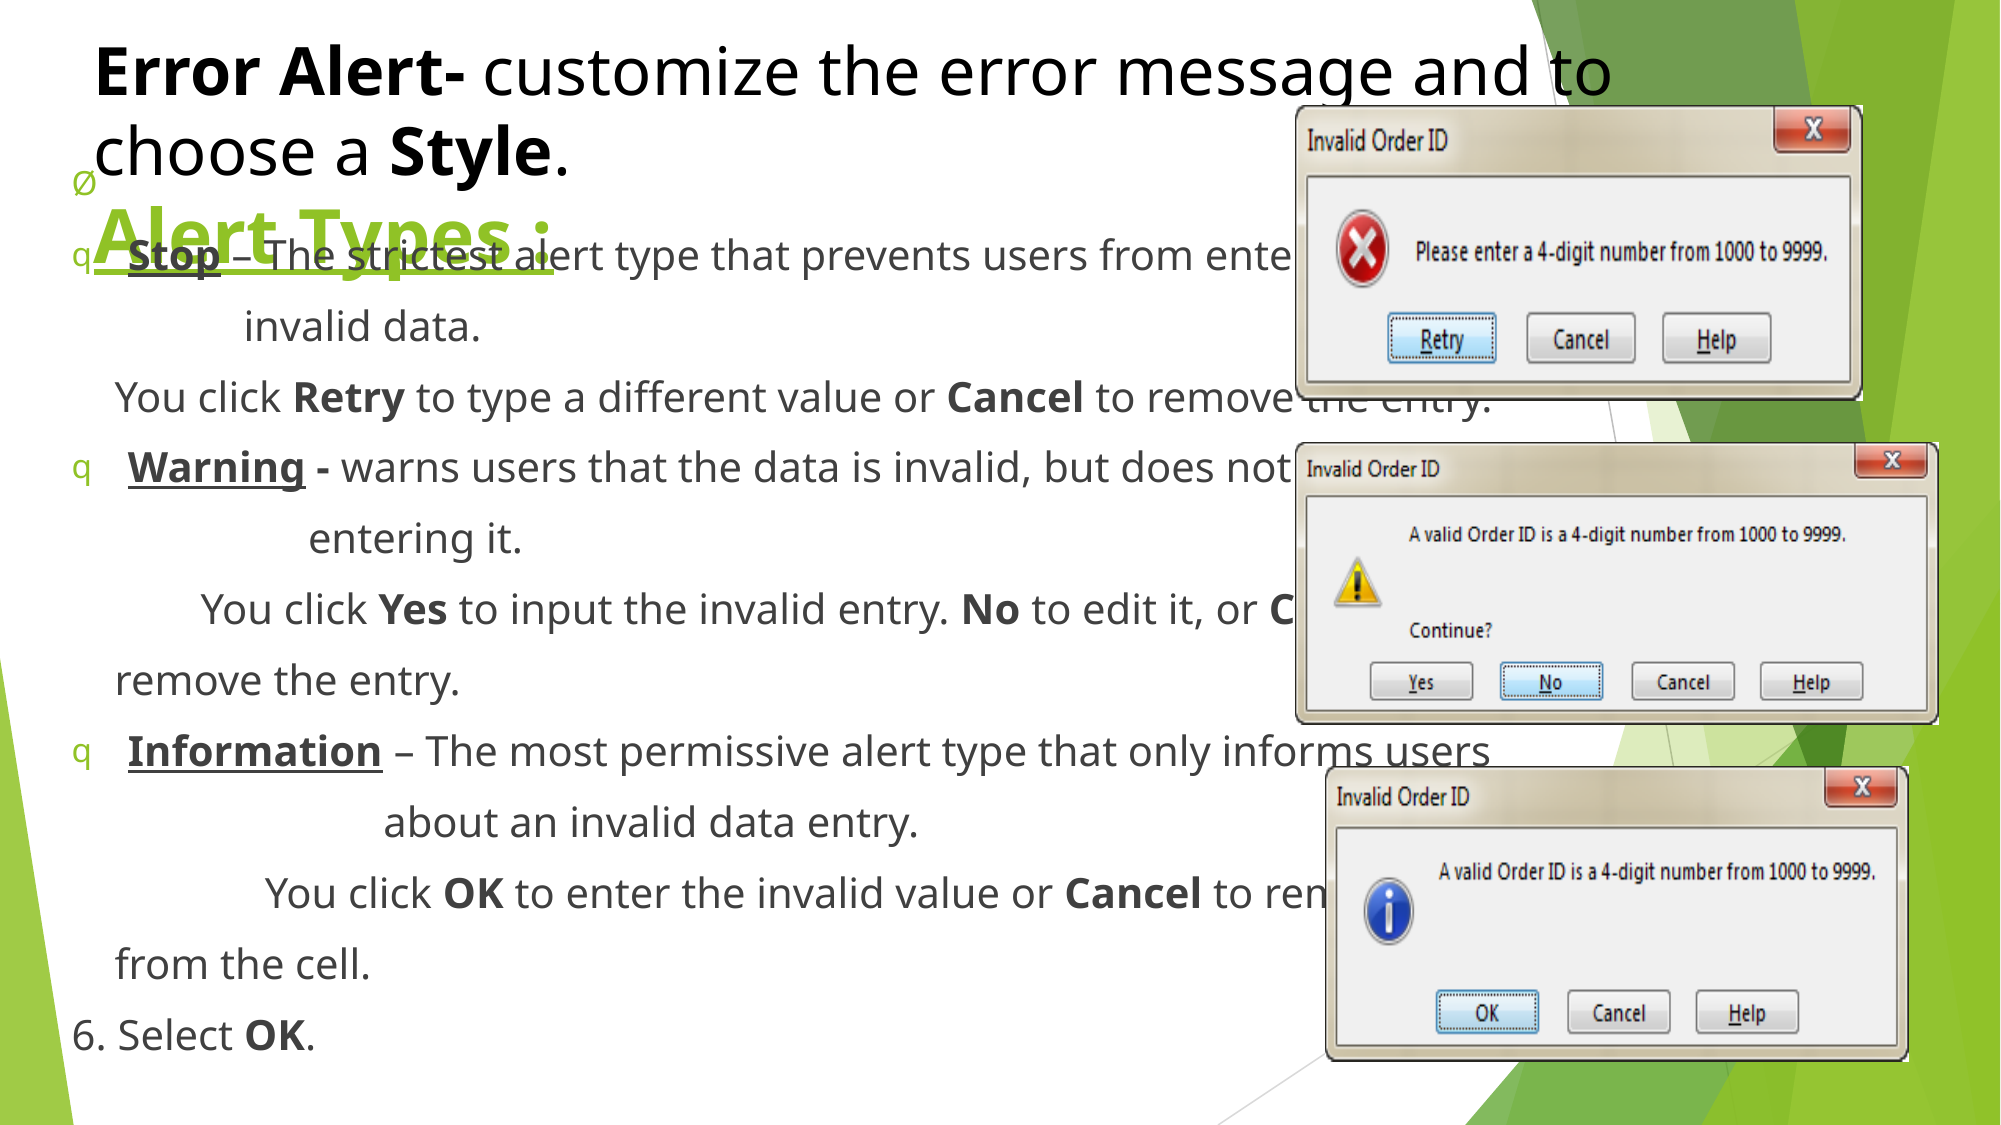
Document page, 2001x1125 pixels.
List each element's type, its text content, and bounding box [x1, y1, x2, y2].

picture [1295, 105, 1863, 401]
list Stop – The strictest alert type that prevents users from entering invalid data. You click Retry to type a different value or Cancel to remove the entry. Warning - warns users that the data is invalid, but does not prevent entering it. You click Yes to input the invalid entry. No to edit it, or Cancel to remove the entry. Information – The most permissive alert type that only informs users about an invalid data entry. You click OK to enter the invalid value or Cancel to remove it from the cell. 6. Select OK. [56, 149, 1943, 1125]
picture [1325, 766, 1909, 1062]
title Error Alert- customize the error message and to choose a Style. Alert Types : [78, 21, 1813, 149]
picture [1295, 442, 1939, 725]
